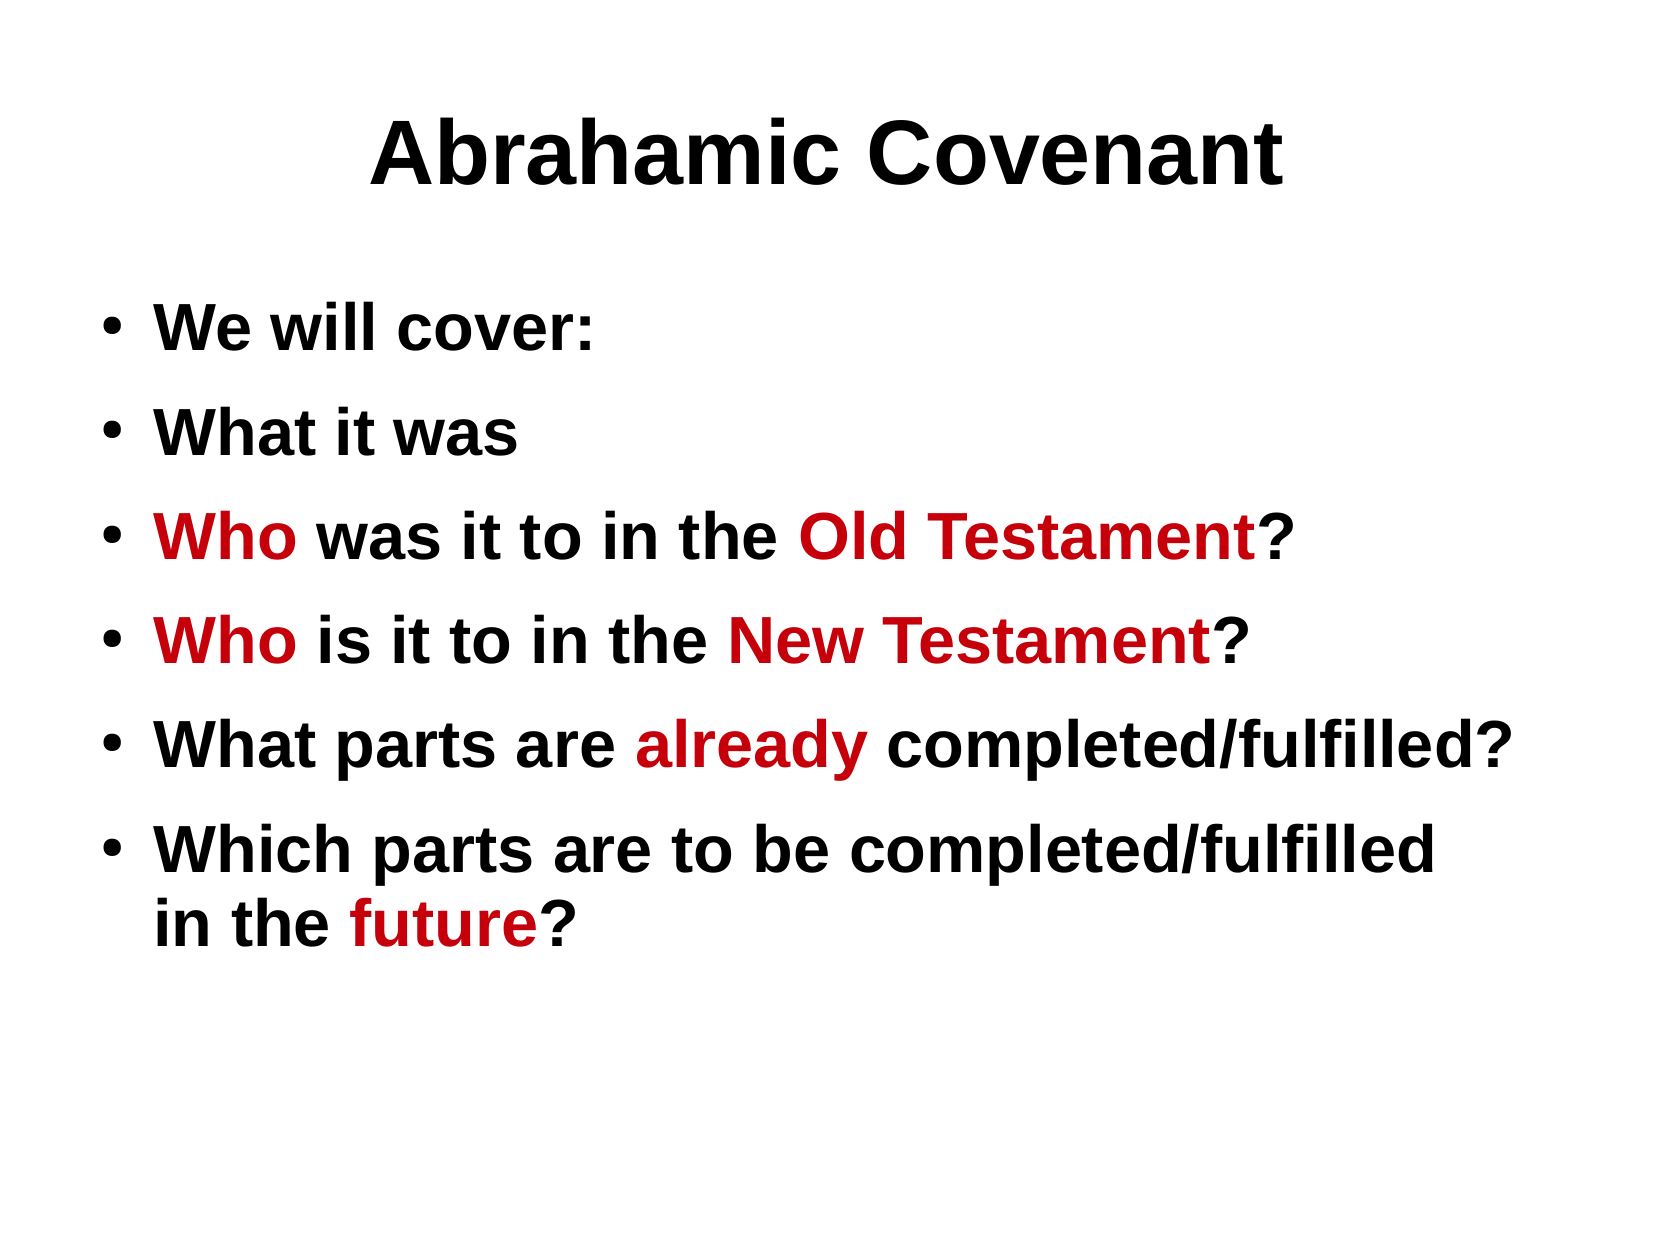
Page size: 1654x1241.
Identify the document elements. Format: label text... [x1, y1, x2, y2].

title Abrahamic Covenant [82, 49, 1571, 257]
list We will cover: What it was Who was it to in the Old Testament? Who is it to in the New Testament? What parts are already completed/fulfilled? Which parts are to be completed/fulfilled in the future? [82, 290, 1571, 1109]
